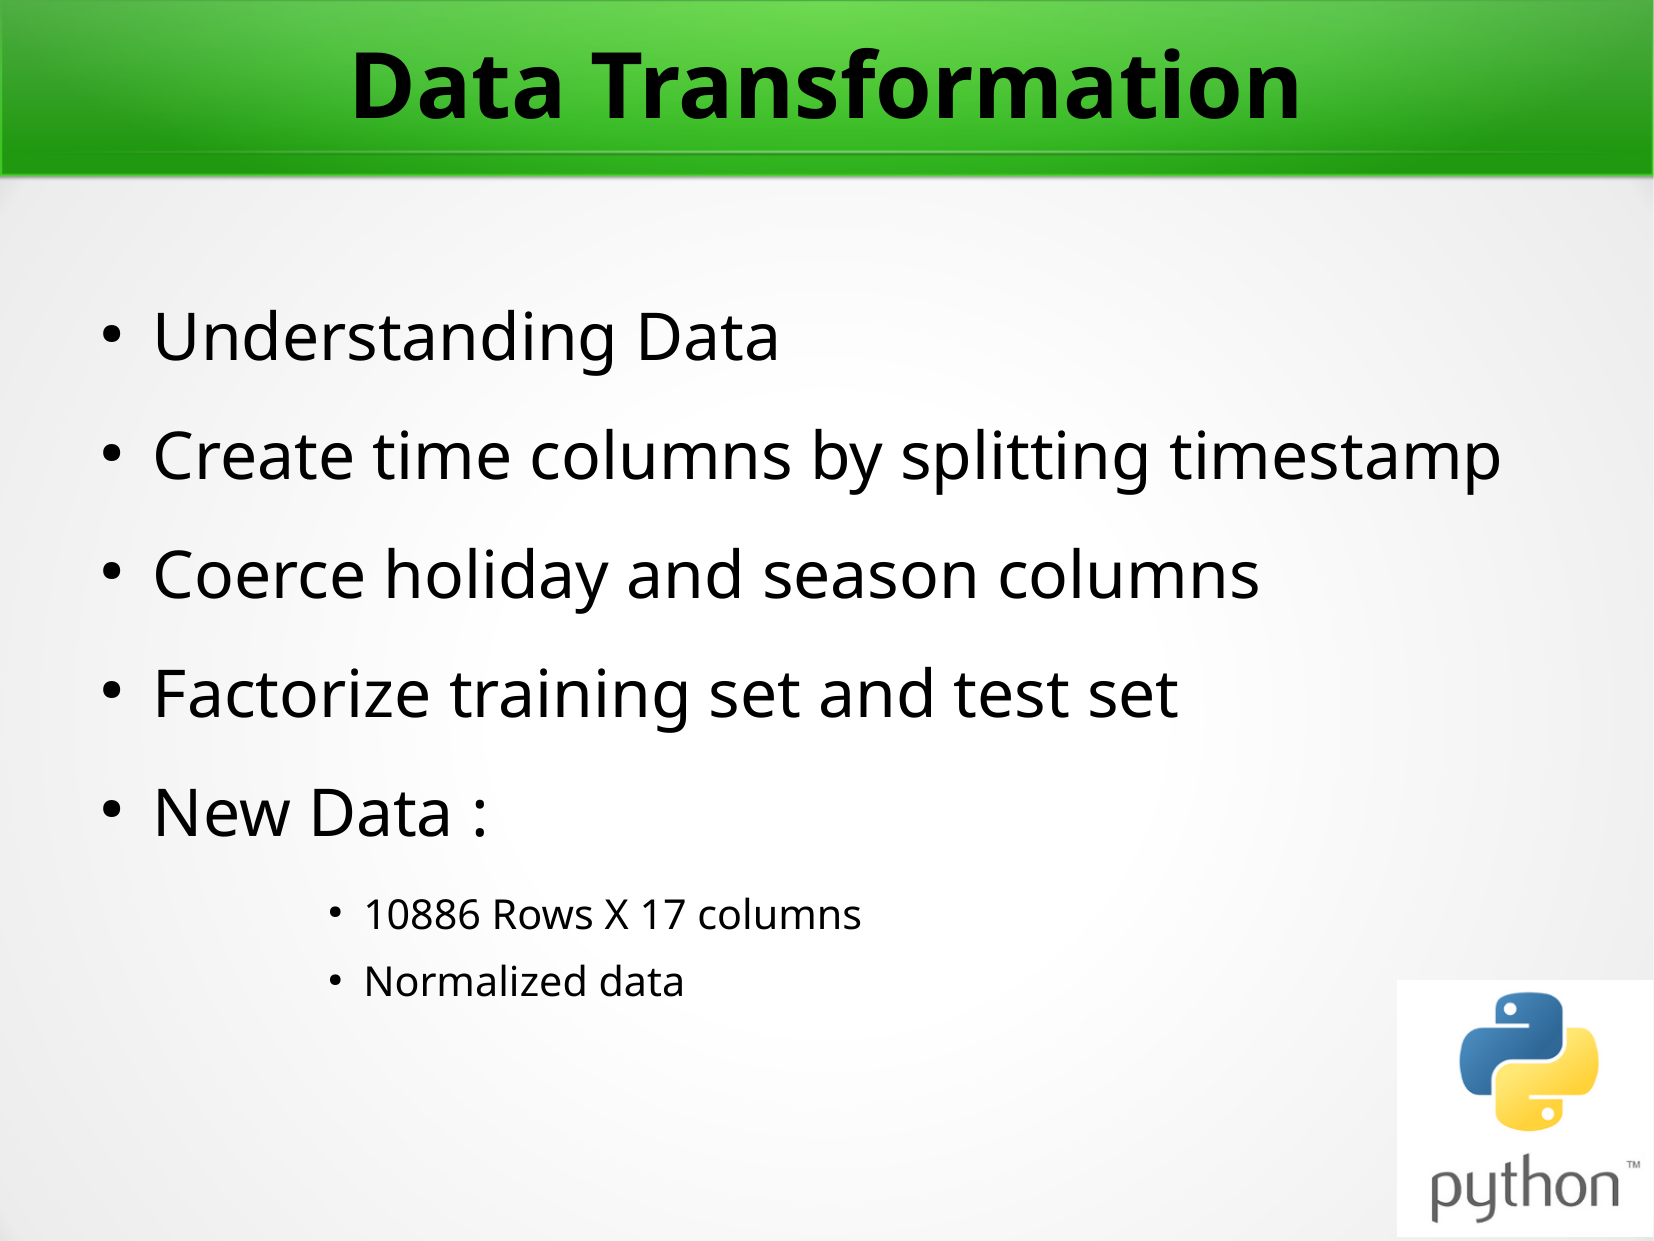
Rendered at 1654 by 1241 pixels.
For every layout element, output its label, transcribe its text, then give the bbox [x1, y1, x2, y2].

list Understanding Data Create time columns by splitting timestamp Coerce holiday and season columns Factorize training set and test set New Data : 10886 Rows X 17 columns Normalized data [82, 290, 1571, 1010]
picture [0, 0, 1654, 1241]
title Data Transformation [82, 11, 1571, 154]
